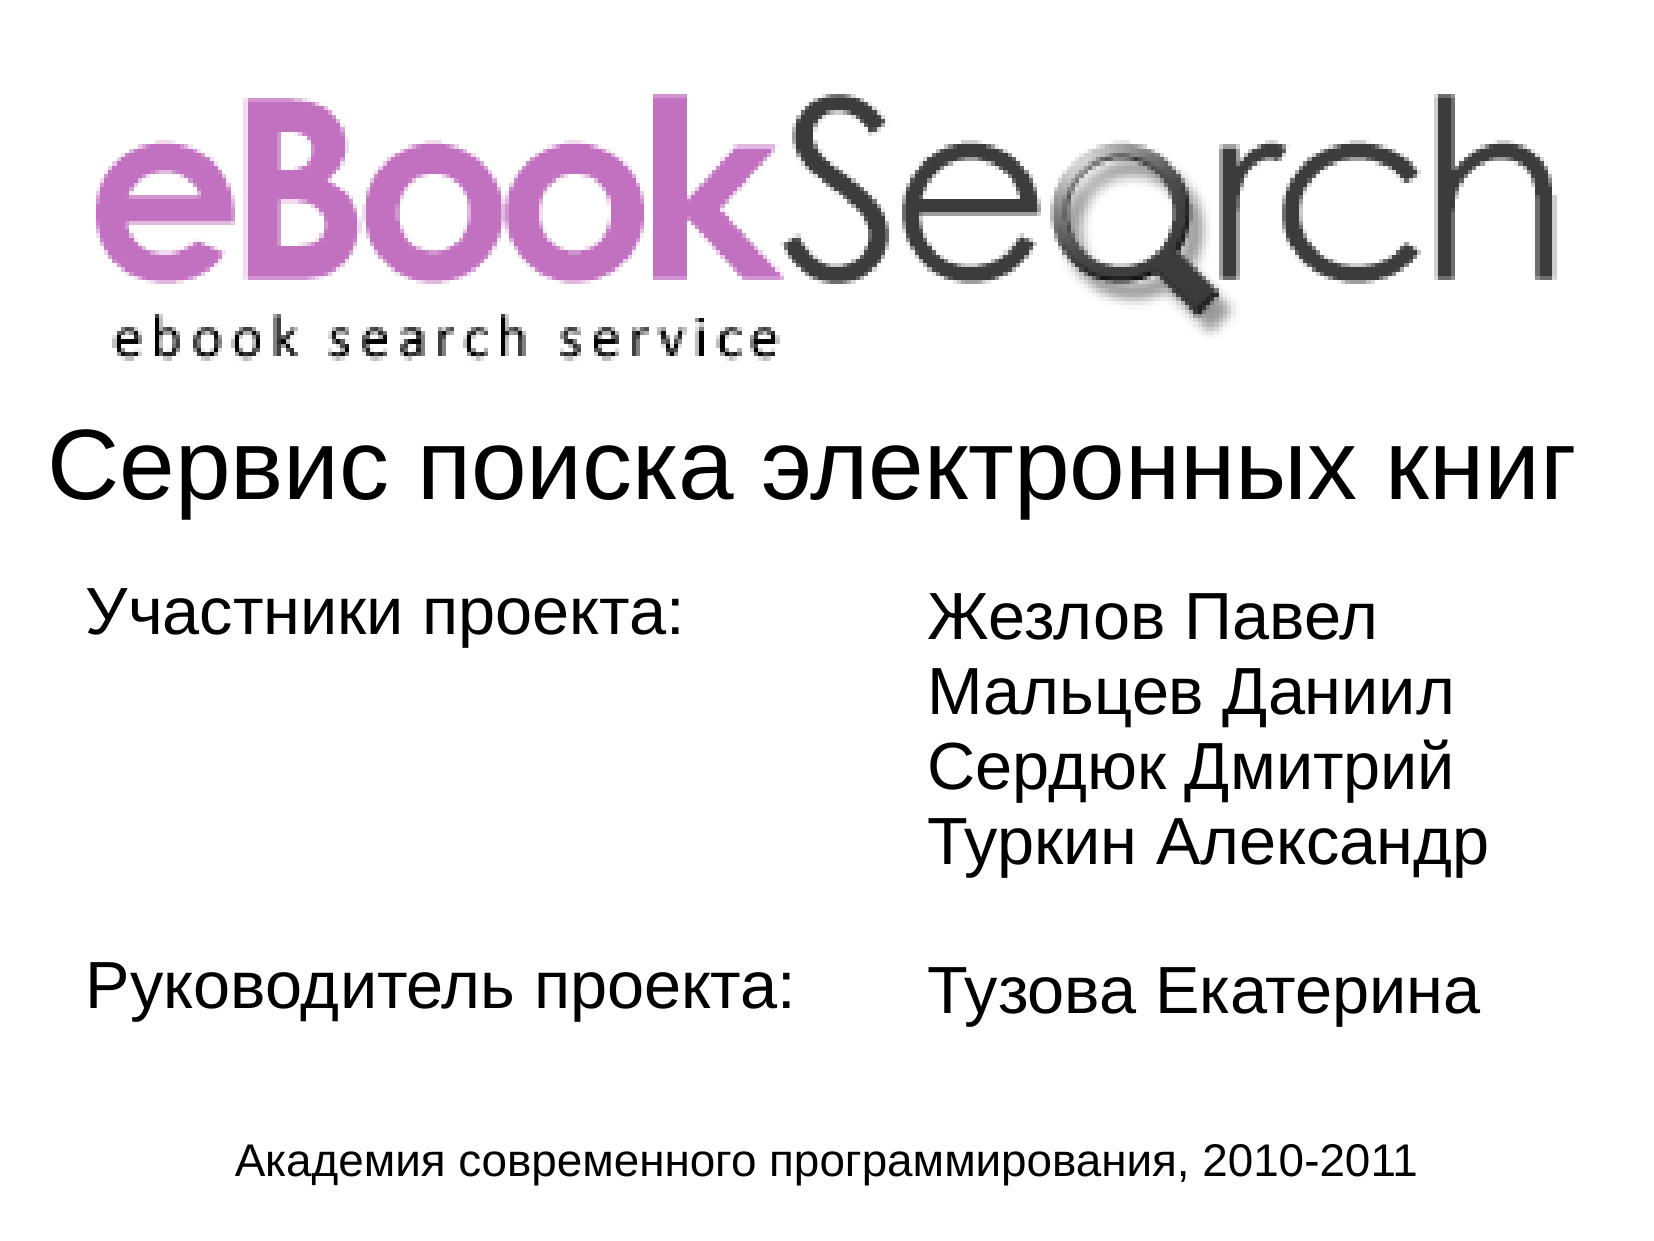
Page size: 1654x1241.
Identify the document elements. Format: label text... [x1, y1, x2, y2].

text_box Жезлов Павел Мальцев Даниил Сердюк Дмитрий Туркин Александр Тузова Екатерина [912, 571, 1506, 1036]
picture [96, 94, 1557, 361]
text_box Участники проекта: Руководитель проекта: [70, 566, 814, 1031]
text_box Сервис поиска электронных книг [32, 401, 1621, 529]
text_box Академия современного программирования, 2010-2011 [219, 1127, 1434, 1195]
